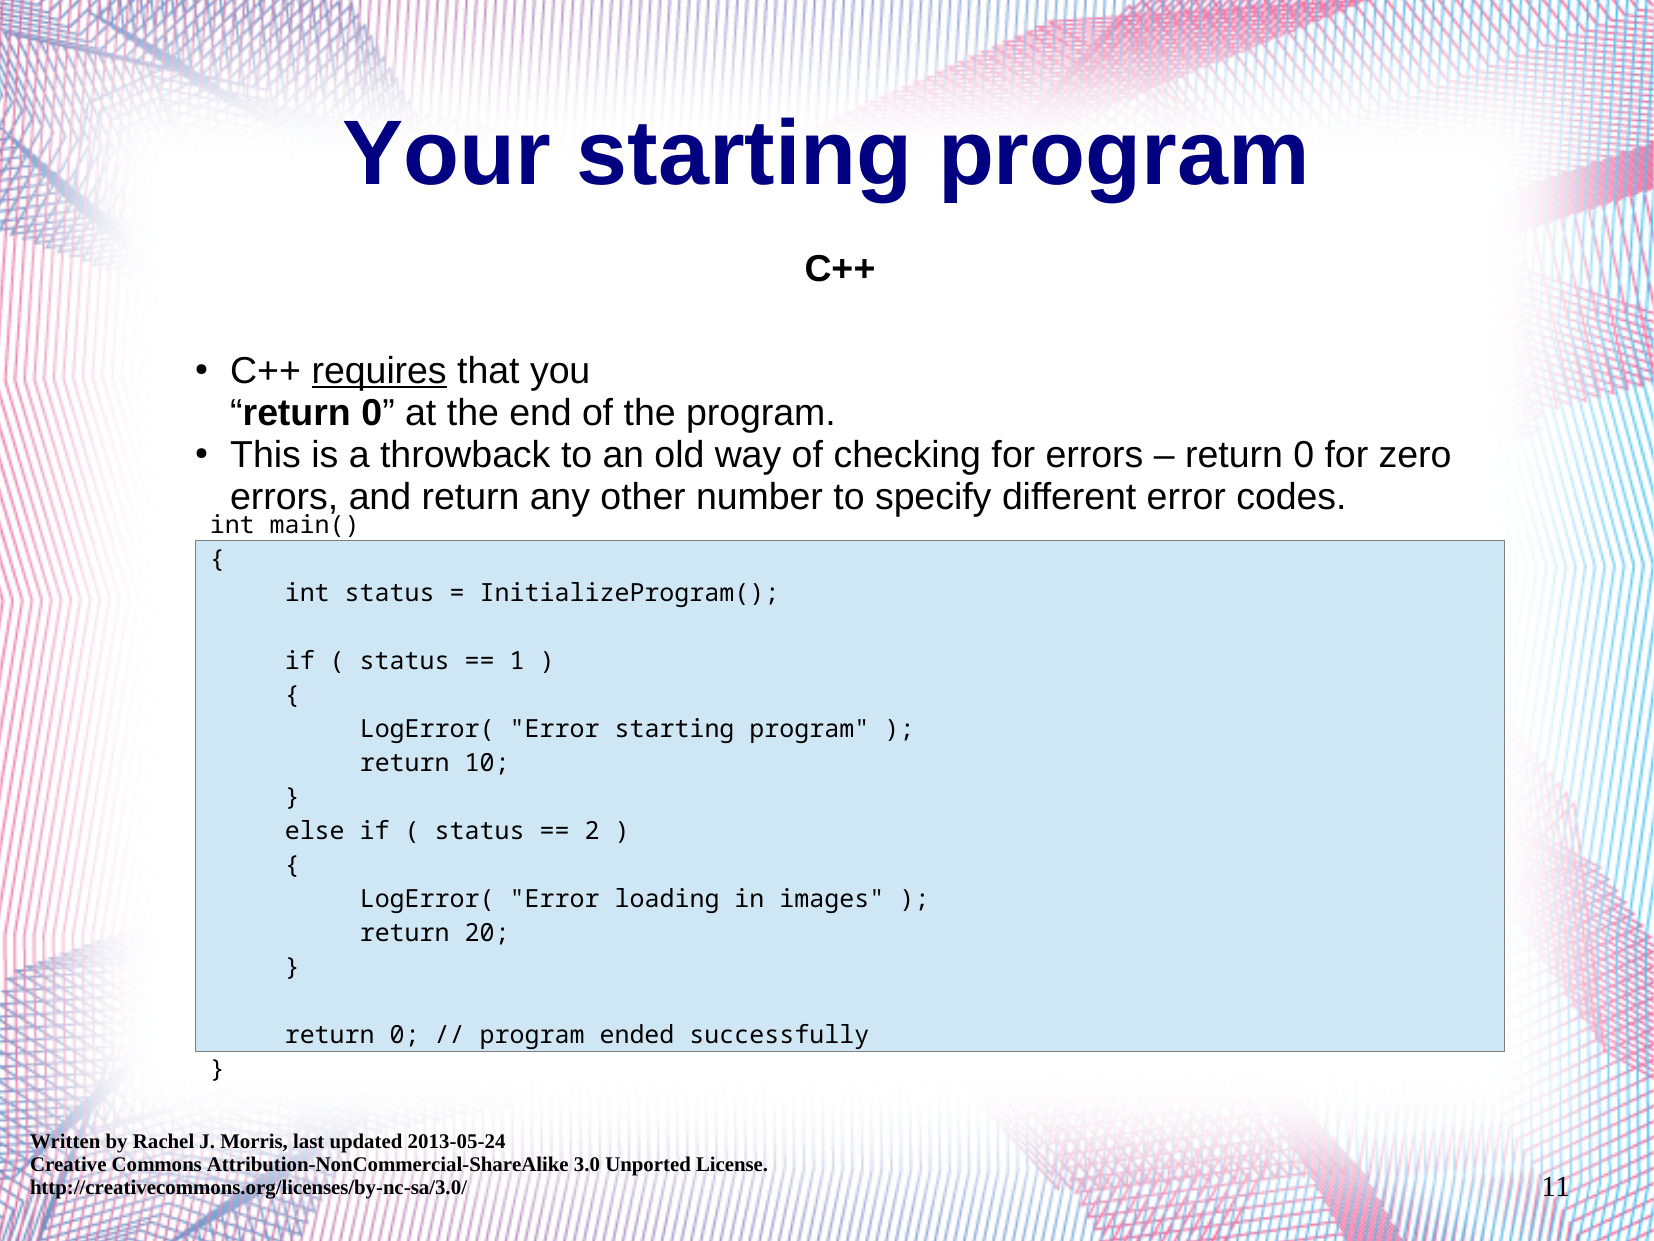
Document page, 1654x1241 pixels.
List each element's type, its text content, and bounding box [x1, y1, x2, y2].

title Your starting program [82, 49, 1571, 257]
picture [0, 0, 1654, 1241]
text_box C++ [180, 240, 1501, 297]
text_box C++ requires that you “return 0” at the end of the program. This is a throwback to an old way of checking for errors – return 0 for zero errors, and return any other number to specify different error codes. [180, 342, 1516, 526]
text_box int main() { int status = InitializeProgram(); if ( status == 1 ) { LogError( "Error starting program" ); return 10; } else if ( status == 2 ) { LogError( "Error loading in images" ); return 20; } return 0; // program ended successfully } [195, 540, 1505, 1052]
